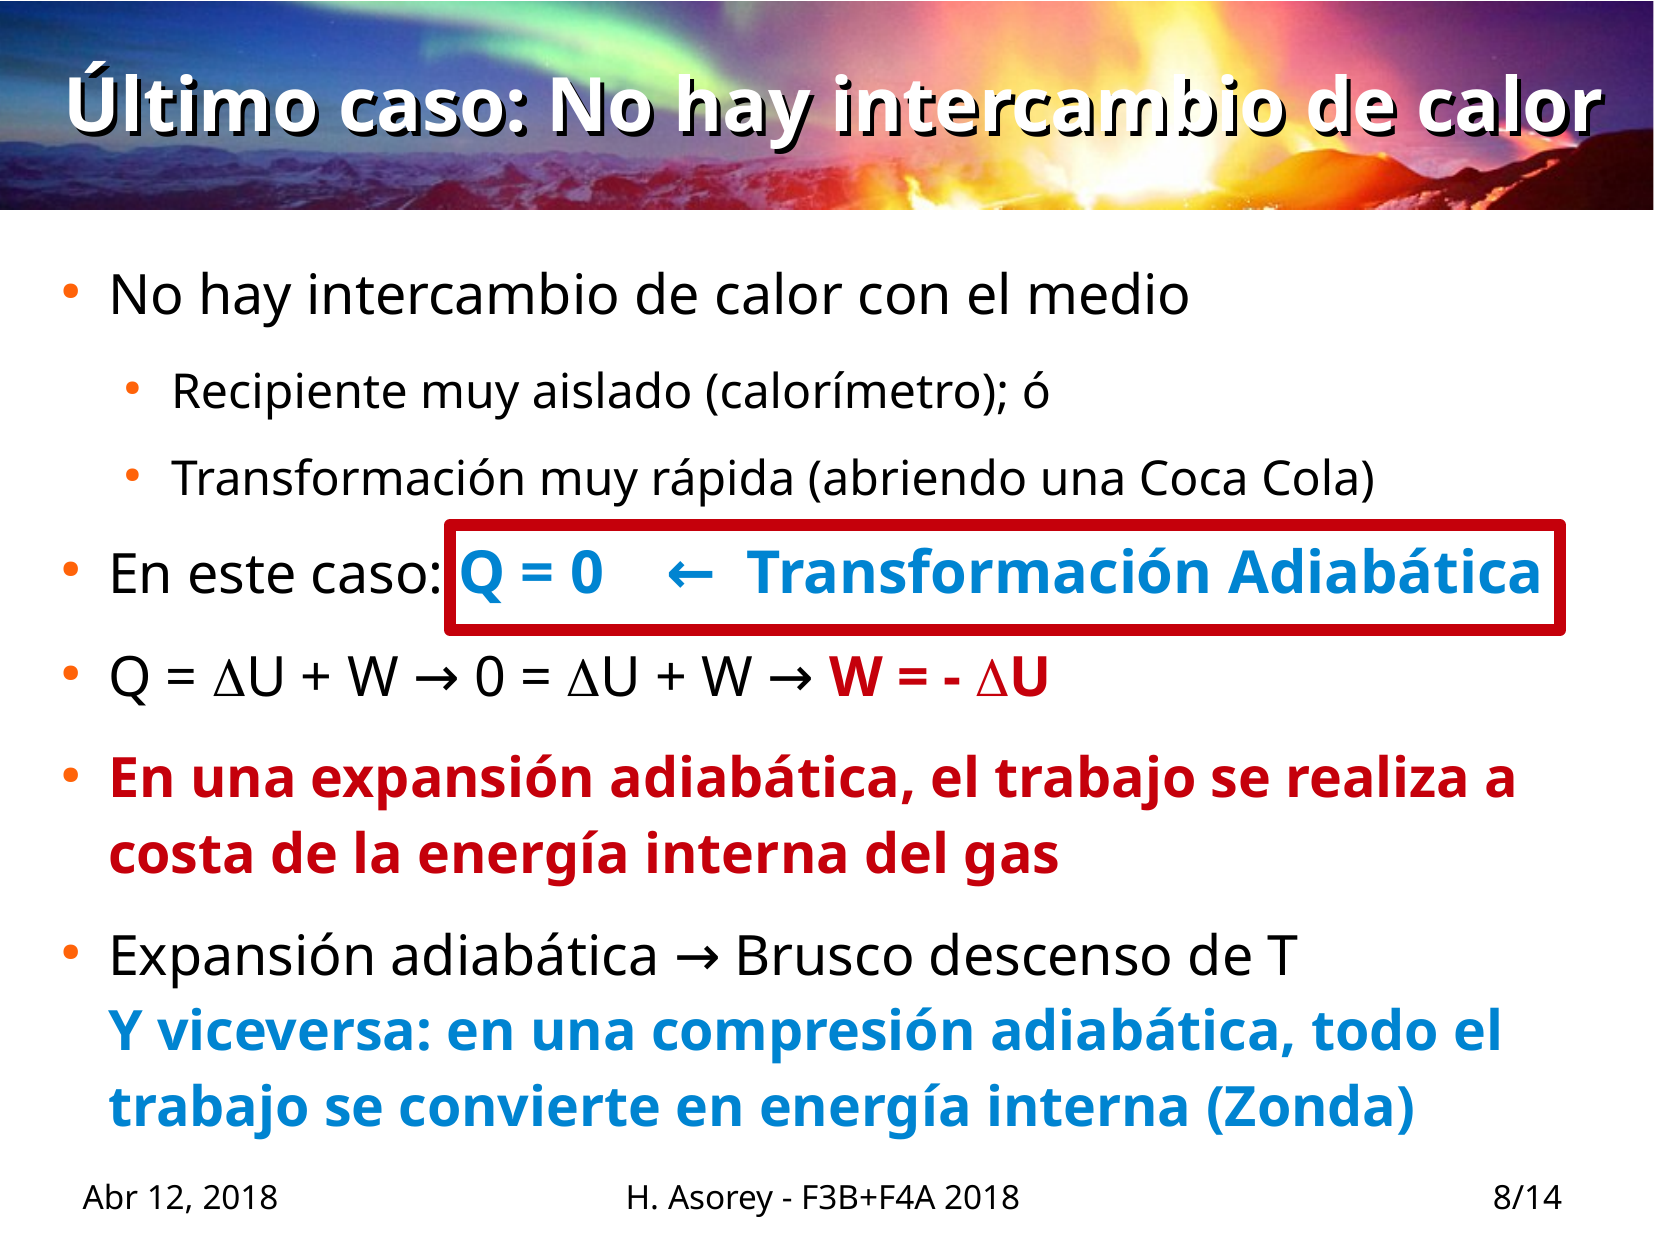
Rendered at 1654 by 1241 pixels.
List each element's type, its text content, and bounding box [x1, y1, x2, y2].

picture [0, 1, 1654, 210]
title Último caso: No hay intercambio de calor [45, 15, 1606, 191]
list No hay intercambio de calor con el medio Recipiente muy aislado (calorímetro); ó Transformación muy rápida (abriendo una Coca Cola) En este caso: Q = 0 ← Transformación Adiabática Q = DU + W → 0 = DU + W → W = - DU En una expansión adiabática, el trabajo se realiza a costa de la energía interna del gas Expansión adiabática → Brusco descenso de T Y viceversa: en una compresión adiabática, todo el trabajo se convierte en energía interna (Zonda) [45, 255, 1606, 1156]
